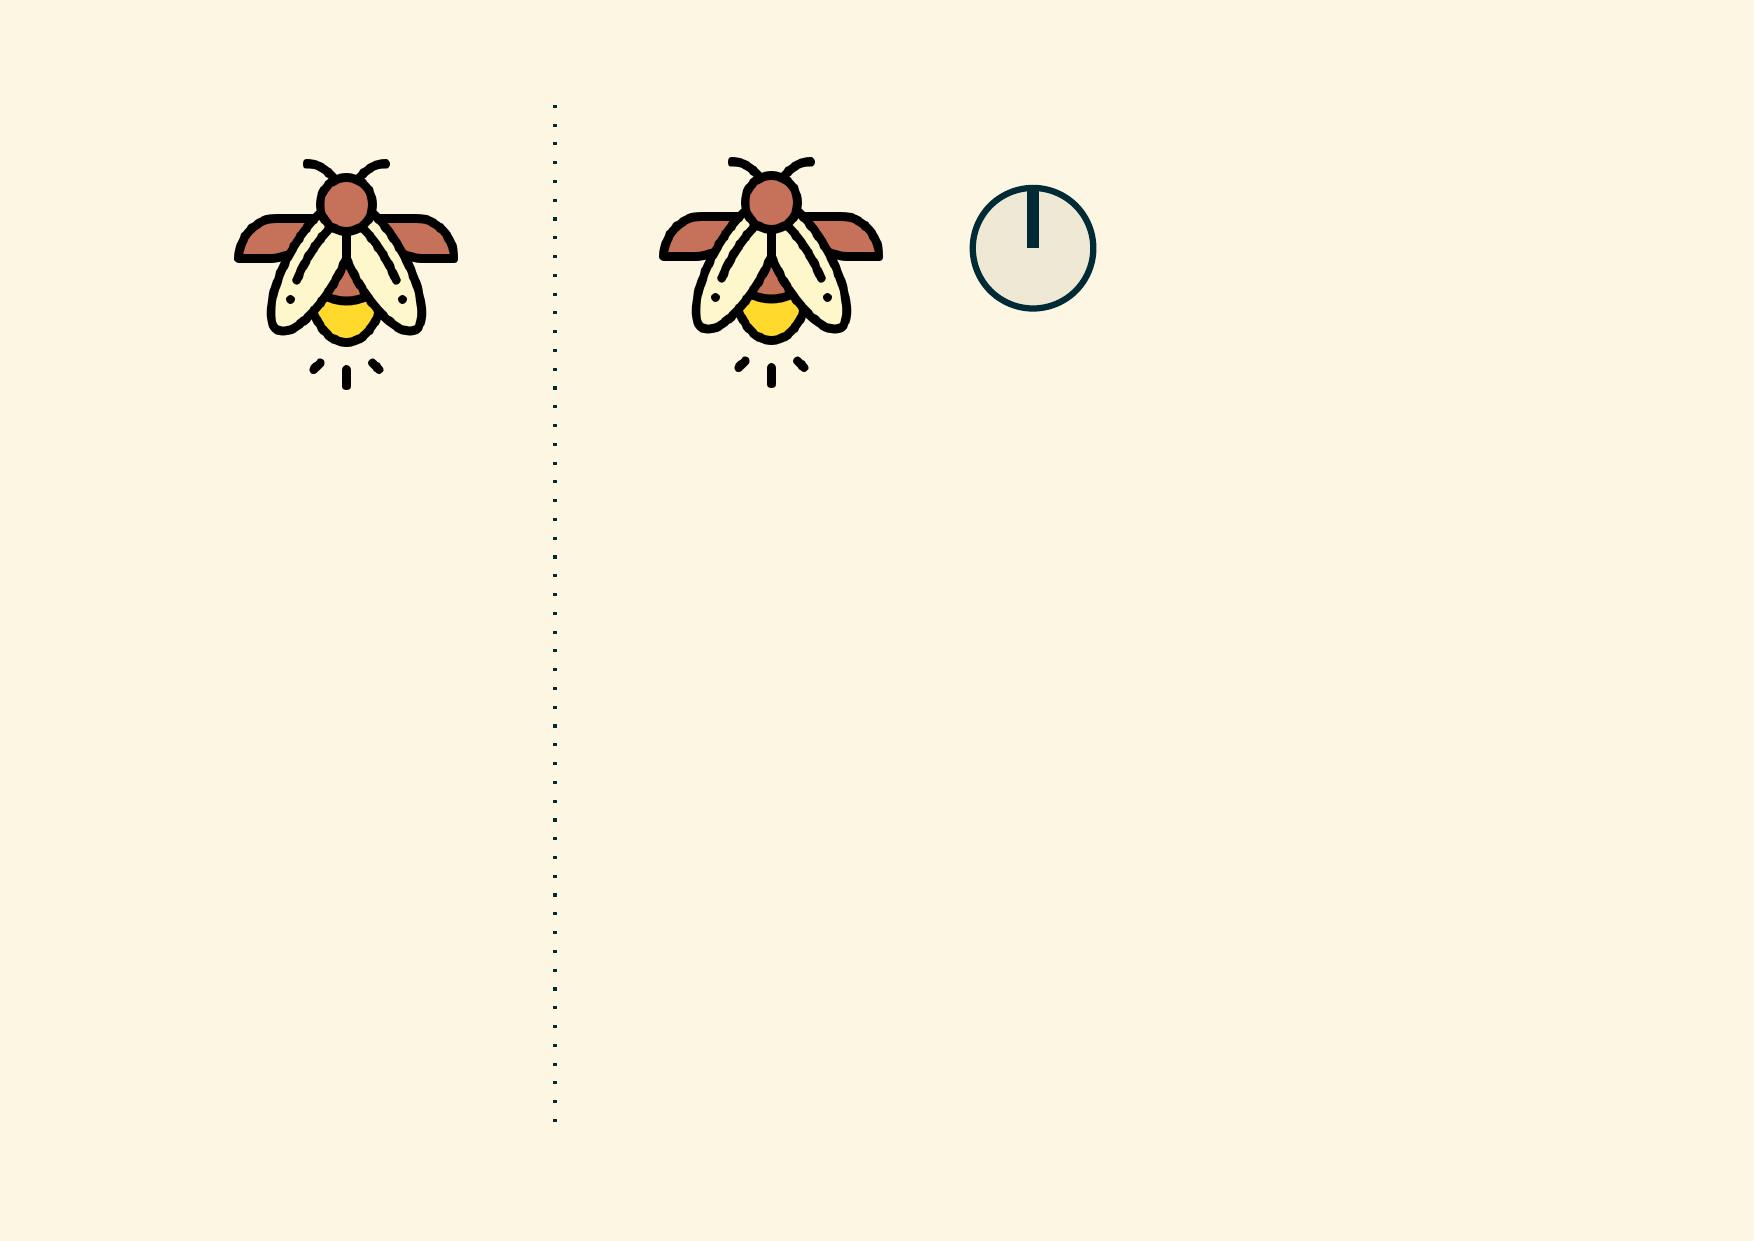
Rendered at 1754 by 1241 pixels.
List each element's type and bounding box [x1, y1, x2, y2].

picture [234, 159, 458, 390]
picture [659, 157, 883, 388]
text_box [972, 188, 1094, 309]
